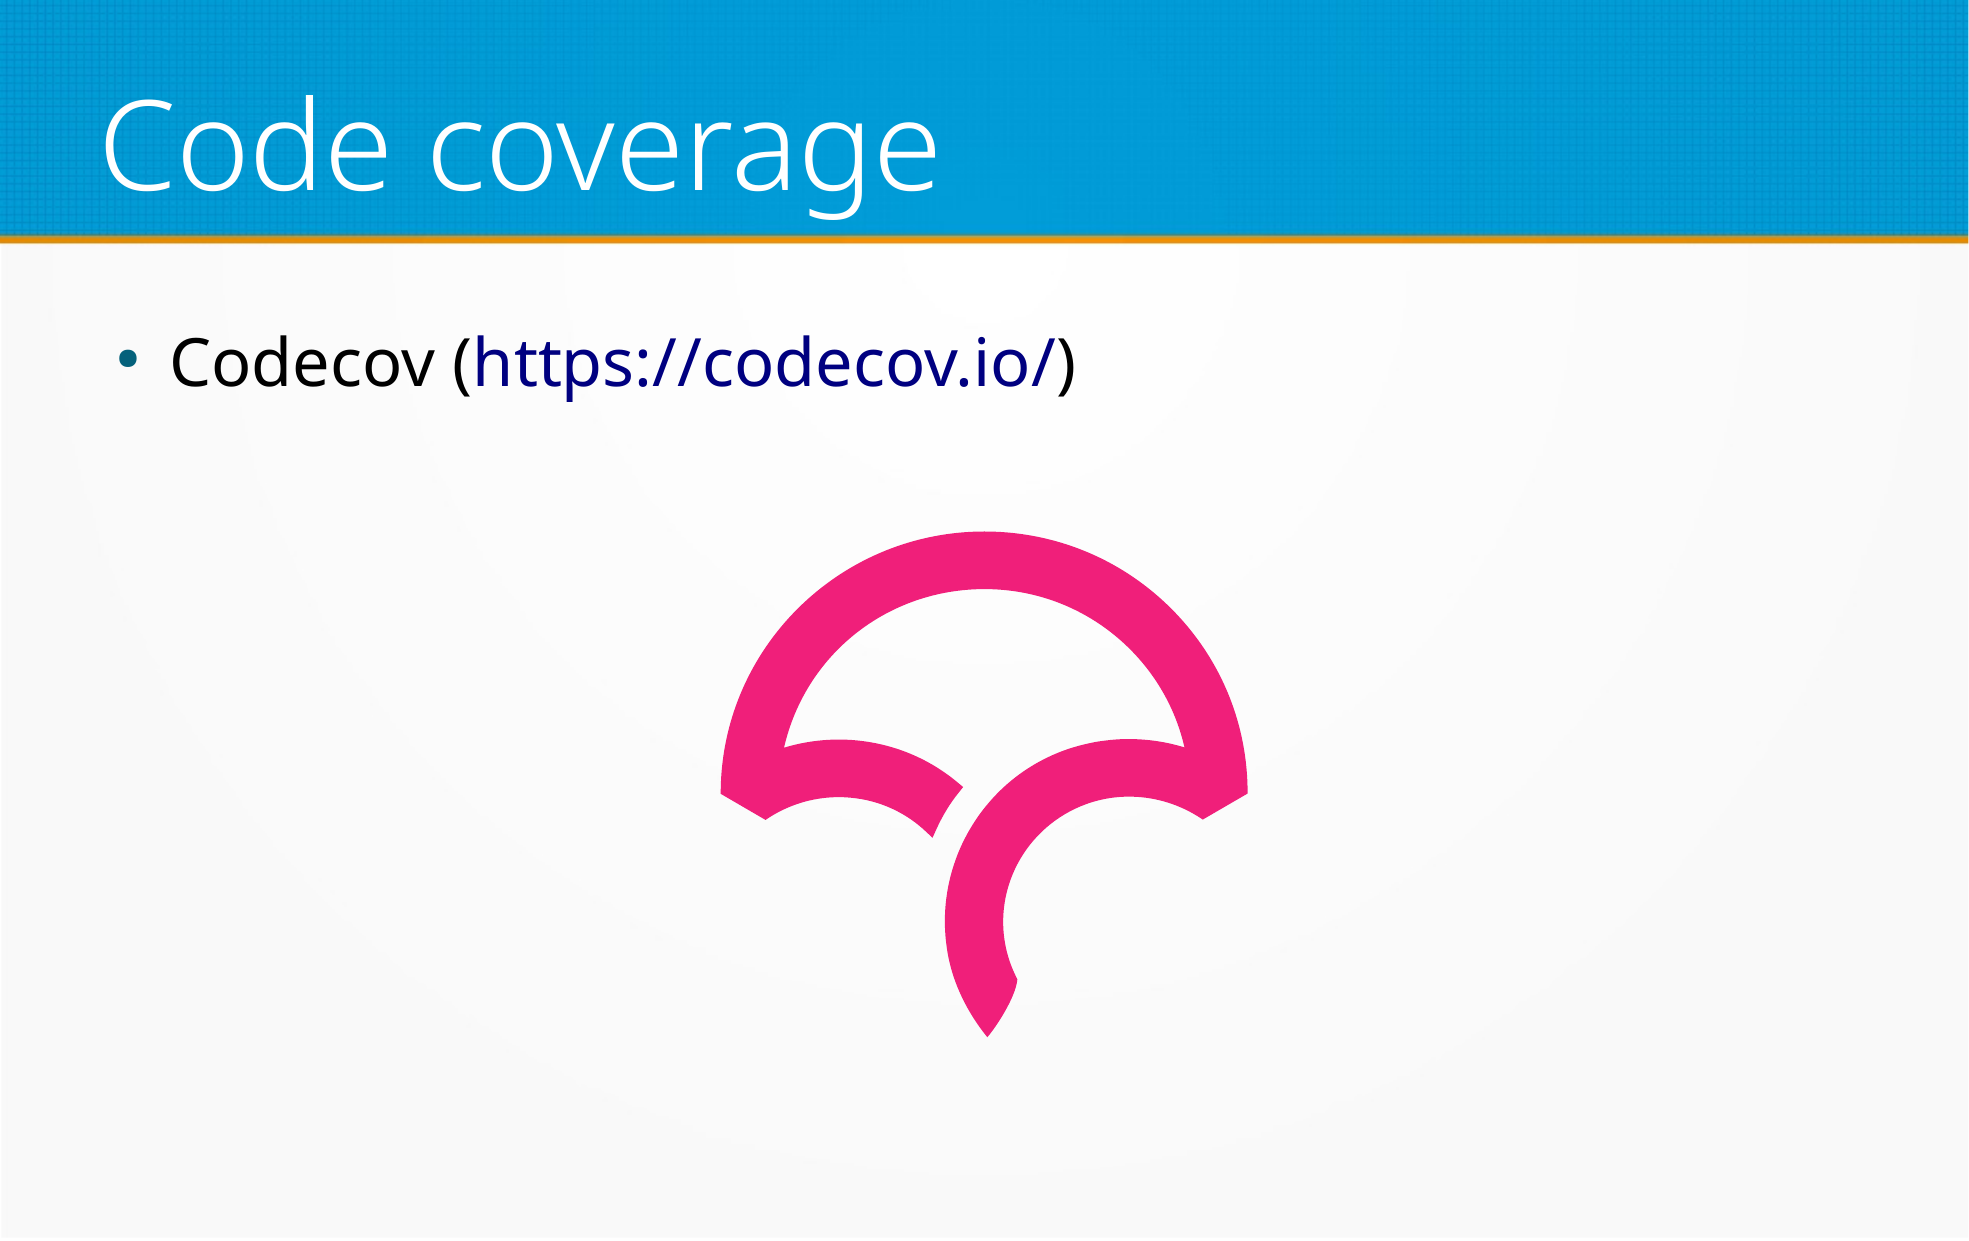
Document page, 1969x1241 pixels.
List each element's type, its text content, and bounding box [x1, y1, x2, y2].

title Code coverage [98, 19, 1870, 227]
picture [0, 233, 1969, 1241]
list Codecov (https://codecov.io/) [98, 315, 1861, 1081]
